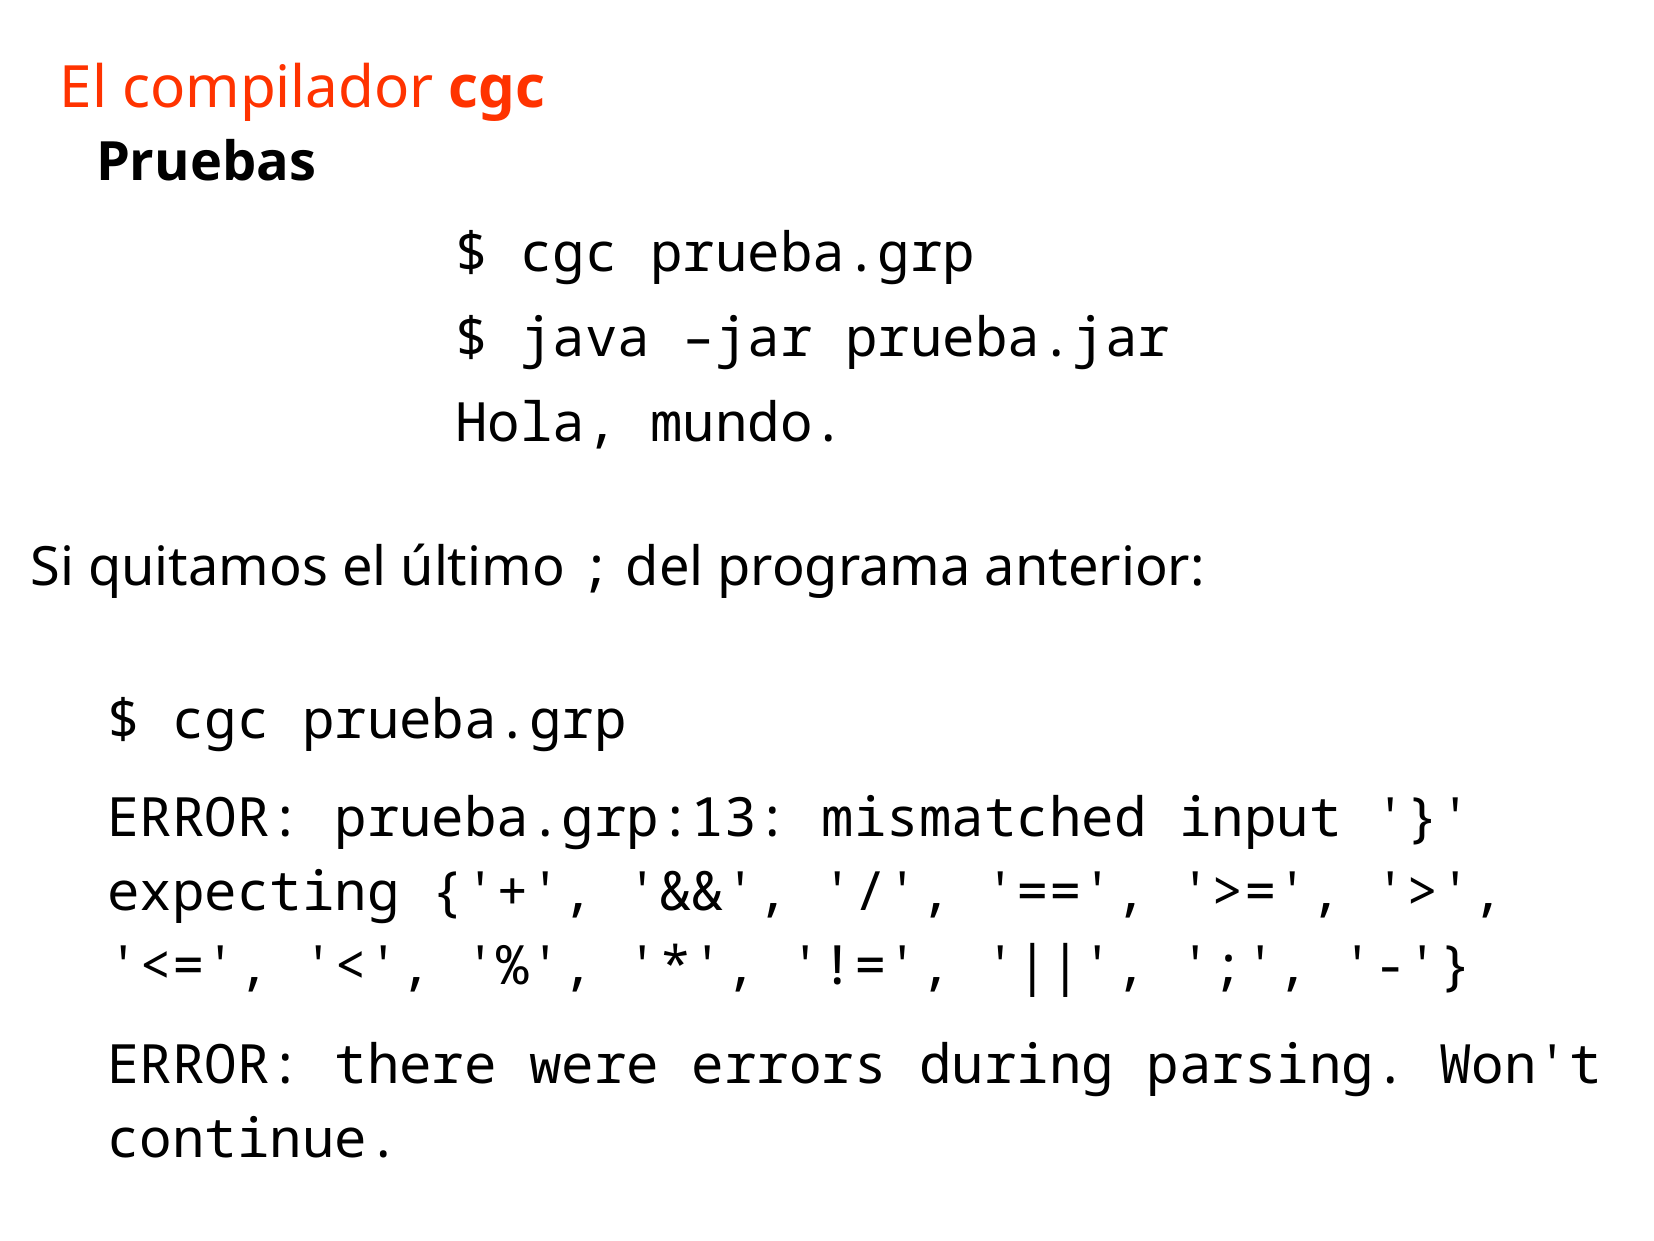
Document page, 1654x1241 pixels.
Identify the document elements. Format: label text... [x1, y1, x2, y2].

text_box El compilador cgc [45, 38, 1591, 139]
text_box Pruebas [81, 114, 1249, 195]
text_box $ cgc prueba.grp ERROR: prueba.grp:13: mismatched input '}' expecting {'+', '&&', '/', '==', '>=', '>', '<=', '<', '%', '*', '!=', '||', ';', '-'} ERROR: there were errors during parsing. Won't continue. [92, 672, 1653, 1129]
text_box $ cgc prueba.grp $ java –jar prueba.jar Hola, mundo. [440, 194, 1186, 425]
text_box Si quitamos el último ; del programa anterior: [15, 520, 1190, 601]
